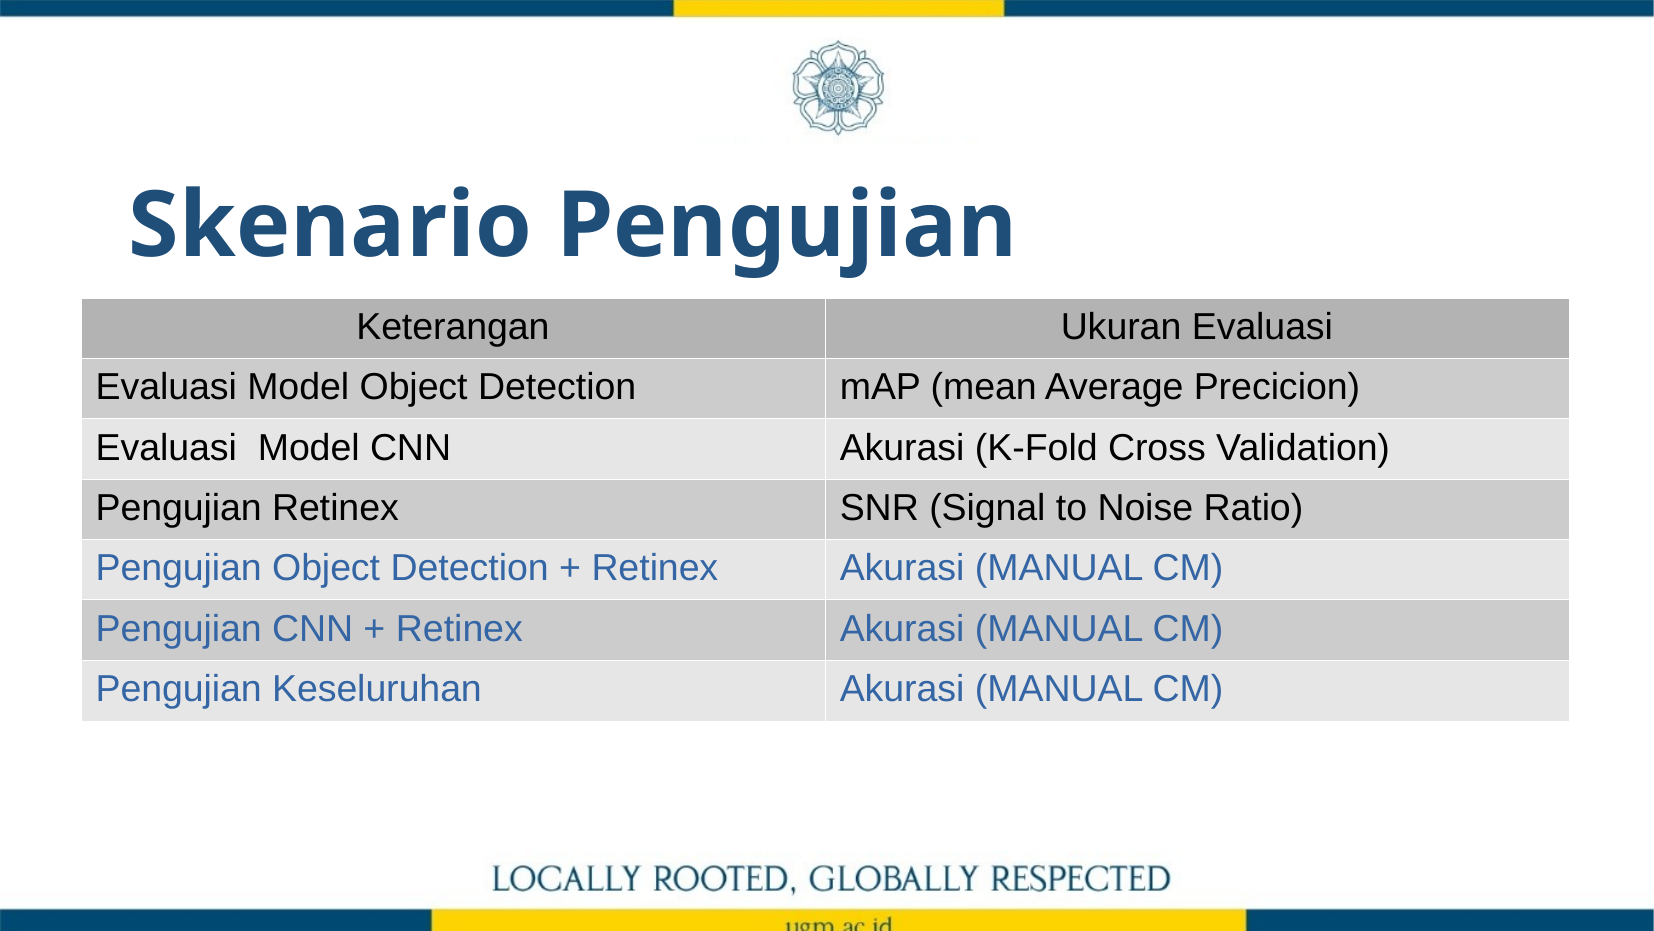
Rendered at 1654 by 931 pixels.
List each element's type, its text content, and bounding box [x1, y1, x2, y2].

picture [0, 0, 1654, 931]
table_header Keterangan [82, 299, 825, 358]
table_cell Pengujian Keseluruhan [82, 661, 825, 721]
table_cell Pengujian CNN + Retinex [82, 600, 825, 660]
table_cell Pengujian Object Detection + Retinex [82, 540, 825, 599]
table_cell Evaluasi Model Object Detection [82, 359, 825, 418]
table_header Ukuran Evaluasi [826, 299, 1569, 358]
table_cell mAP (mean Average Precicion) [826, 359, 1569, 418]
table_cell Akurasi (K-Fold Cross Validation) [826, 419, 1569, 479]
table_cell Akurasi (MANUAL CM) [826, 540, 1569, 599]
table_cell Akurasi (MANUAL CM) [826, 600, 1569, 660]
table_cell SNR (Signal to Noise Ratio) [826, 480, 1569, 539]
table_cell Pengujian Retinex [82, 480, 825, 539]
table_cell Evaluasi Model CNN [82, 419, 825, 479]
table_cell Akurasi (MANUAL CM) [826, 661, 1569, 721]
title Skenario Pengujian [113, 143, 1540, 298]
